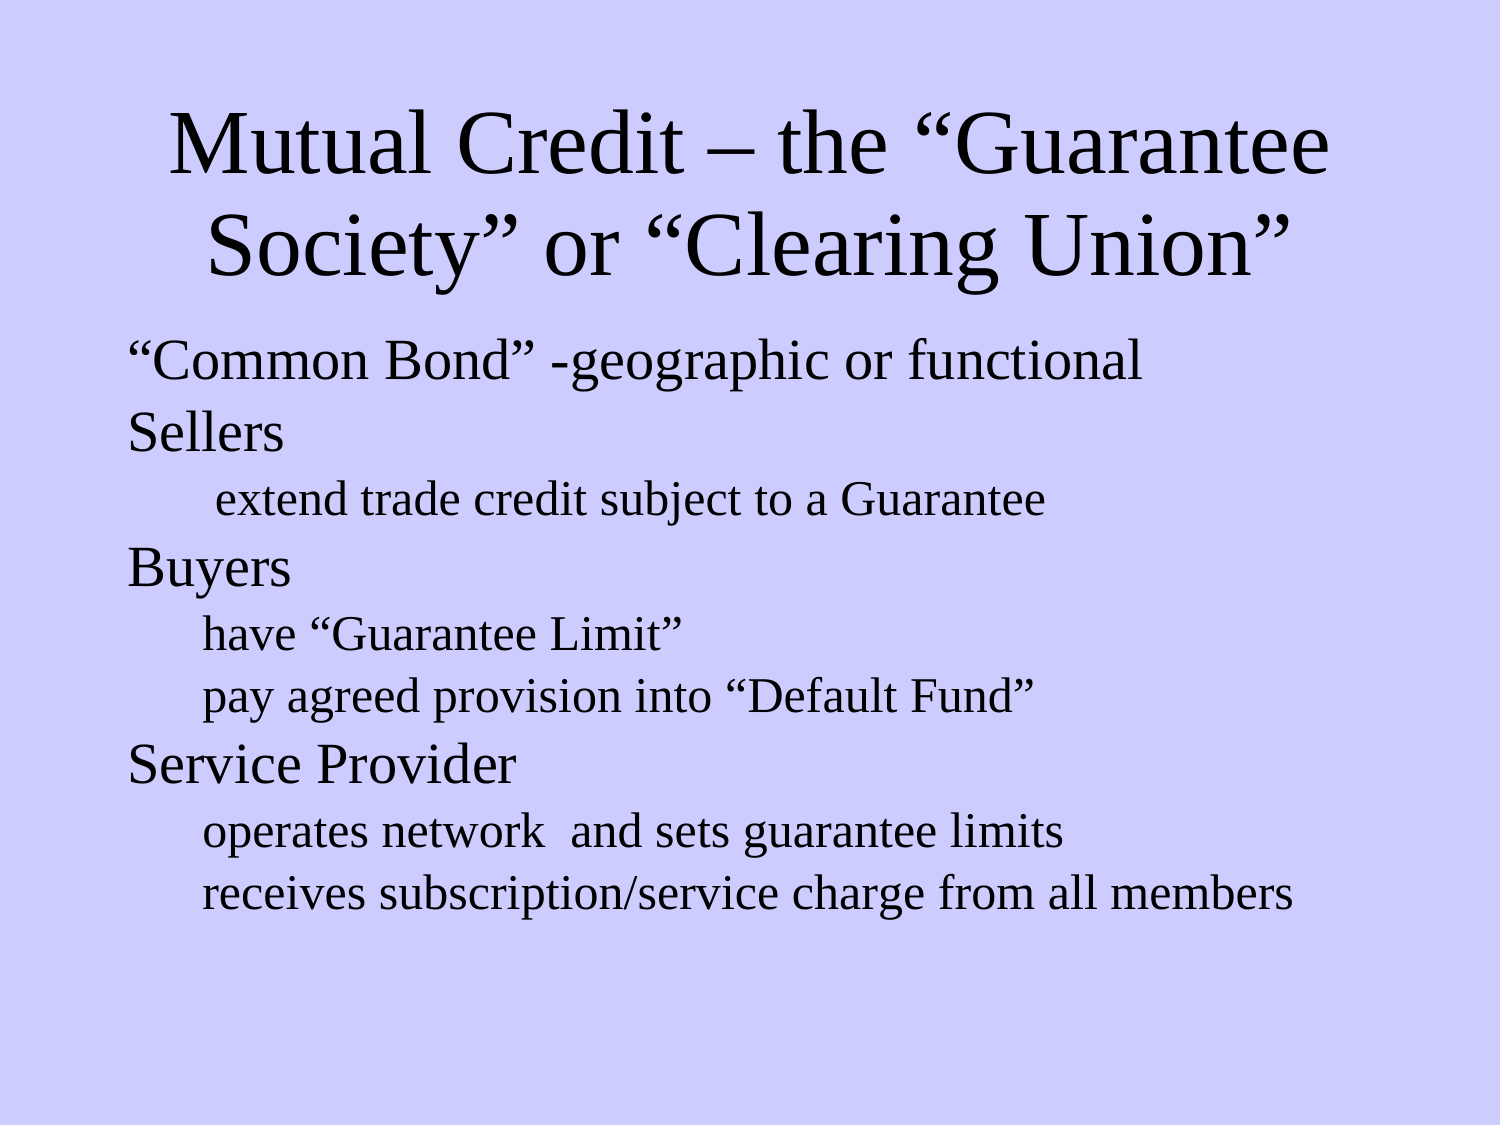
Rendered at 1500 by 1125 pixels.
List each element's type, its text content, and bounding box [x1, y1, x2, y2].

list “Common Bond” -geographic or functional Sellers extend trade credit subject to a Guarantee Buyers have “Guarantee Limit” pay agreed provision into “Default Fund” Service Provider operates network and sets guarantee limits receives subscription/service charge from all members [112, 324, 1388, 1035]
title Mutual Credit – the “Guarantee Society” or “Clearing Union” [112, 76, 1388, 312]
